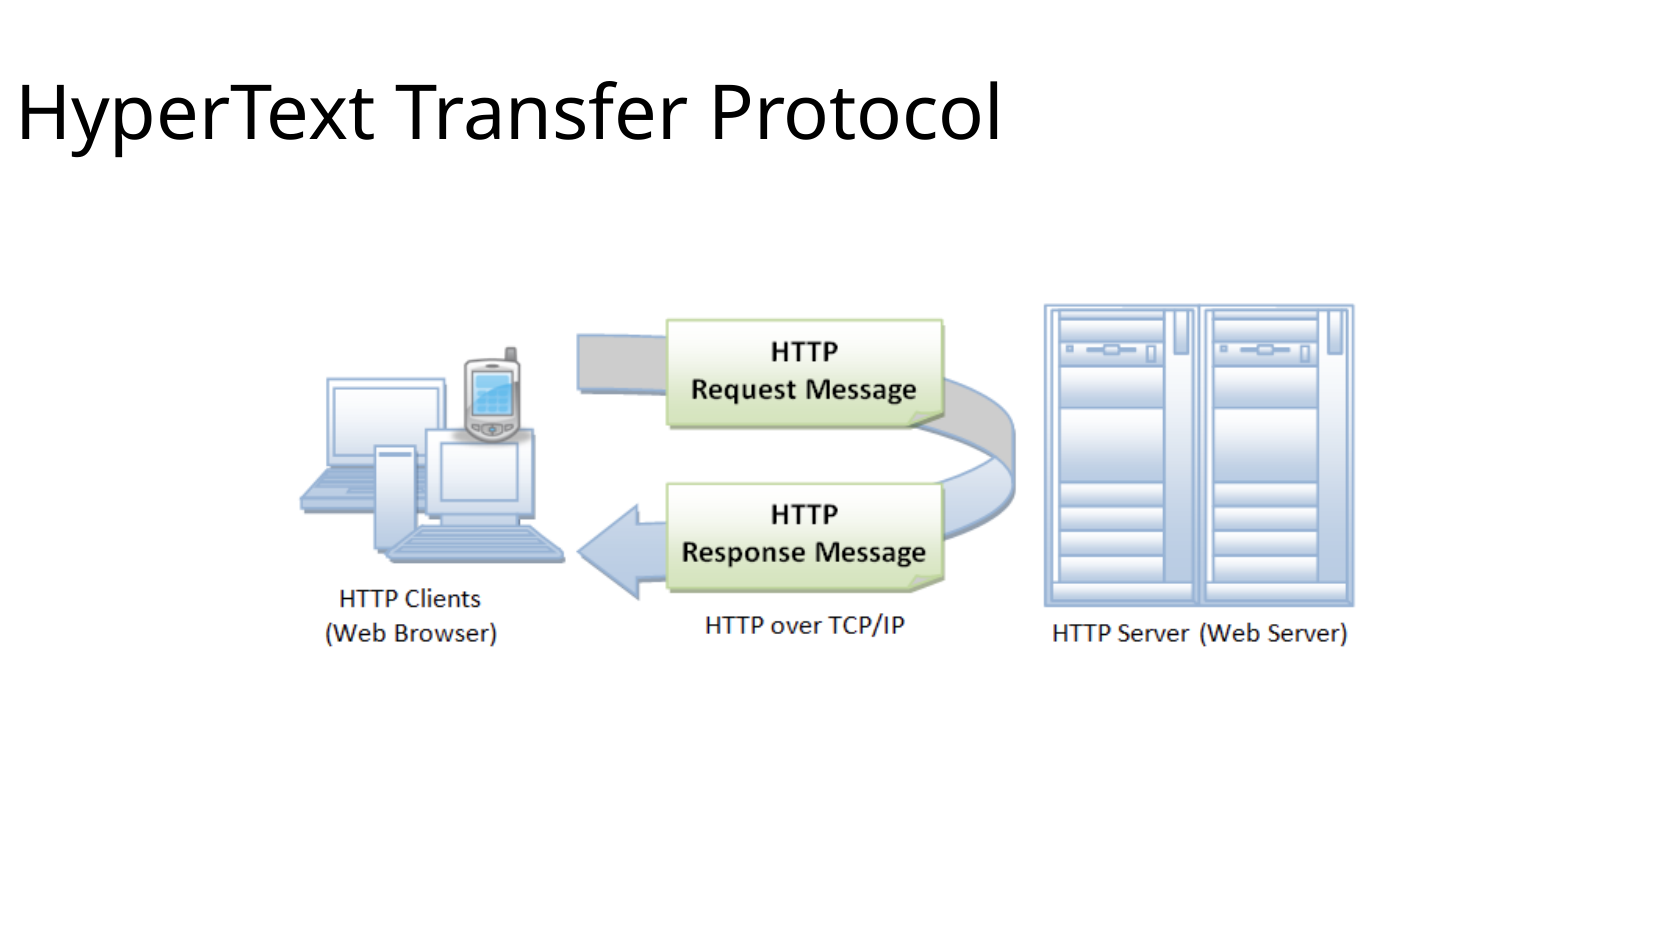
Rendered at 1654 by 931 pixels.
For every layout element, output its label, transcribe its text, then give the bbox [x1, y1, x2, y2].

picture [289, 263, 1371, 670]
title HyperText Transfer Protocol [0, 36, 1489, 193]
